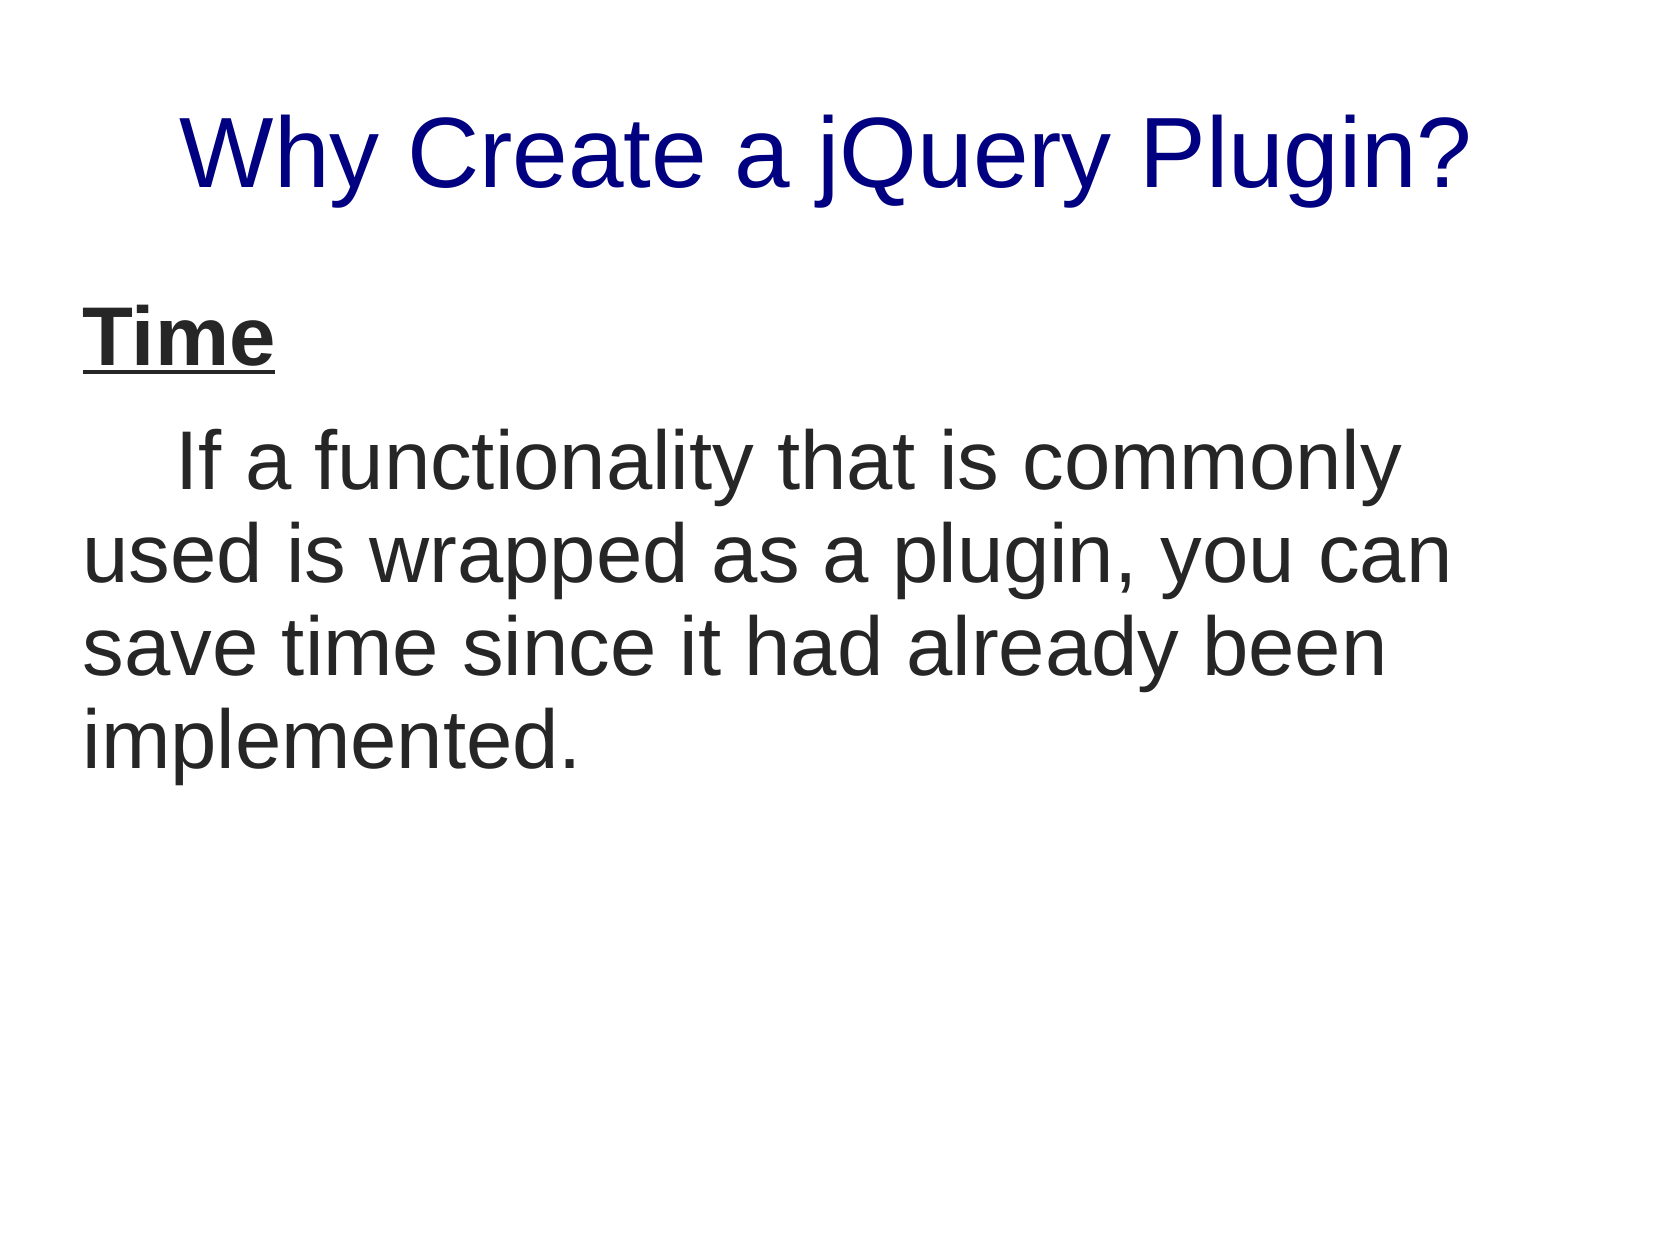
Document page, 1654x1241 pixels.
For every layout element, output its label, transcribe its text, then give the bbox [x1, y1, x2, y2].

title Why Create a jQuery Plugin? [82, 49, 1571, 257]
list Time If a functionality that is commonly used is wrapped as a plugin, you can save time since it had already been implemented. [82, 290, 1571, 1109]
